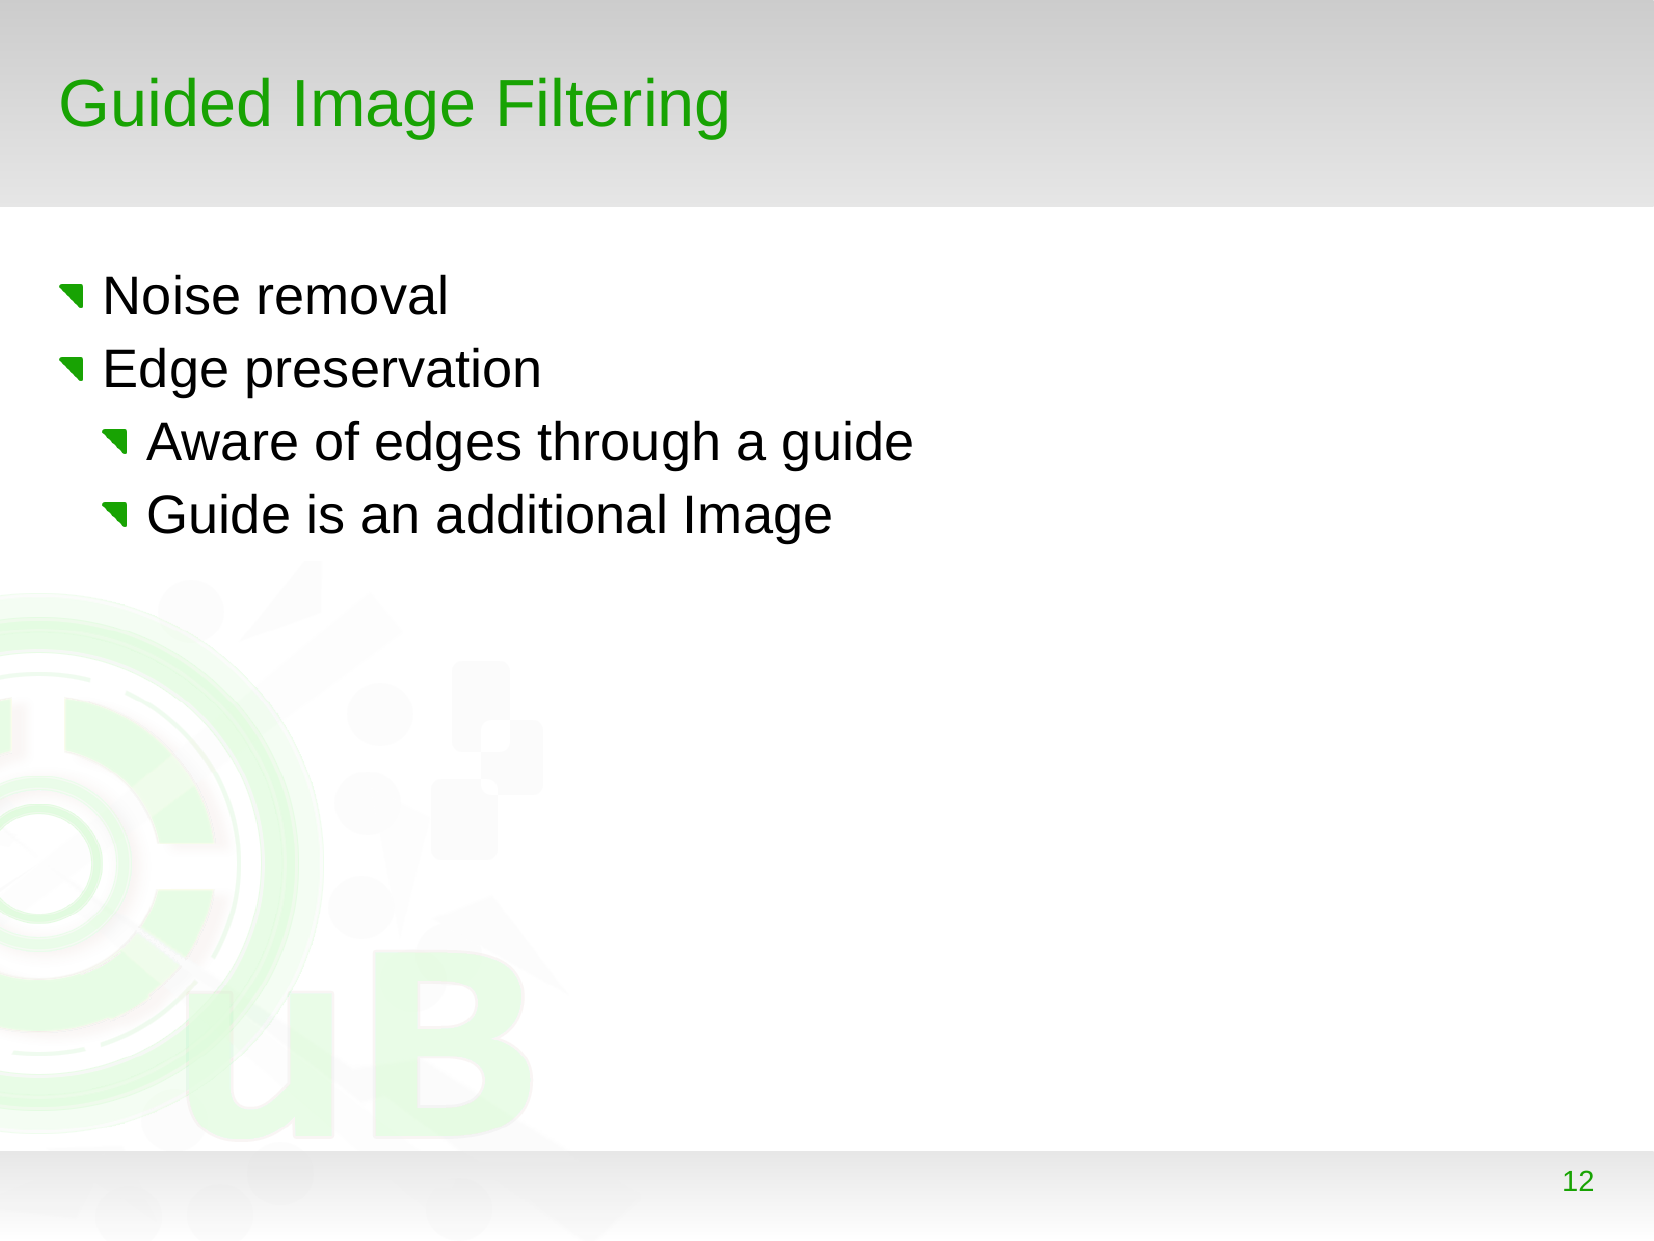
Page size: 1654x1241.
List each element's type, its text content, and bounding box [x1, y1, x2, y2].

list Noise removal Edge preservation Aware of edges through a guide Guide is an additional Image [59, 265, 1595, 986]
title Guided Image Filtering [59, 29, 1595, 178]
